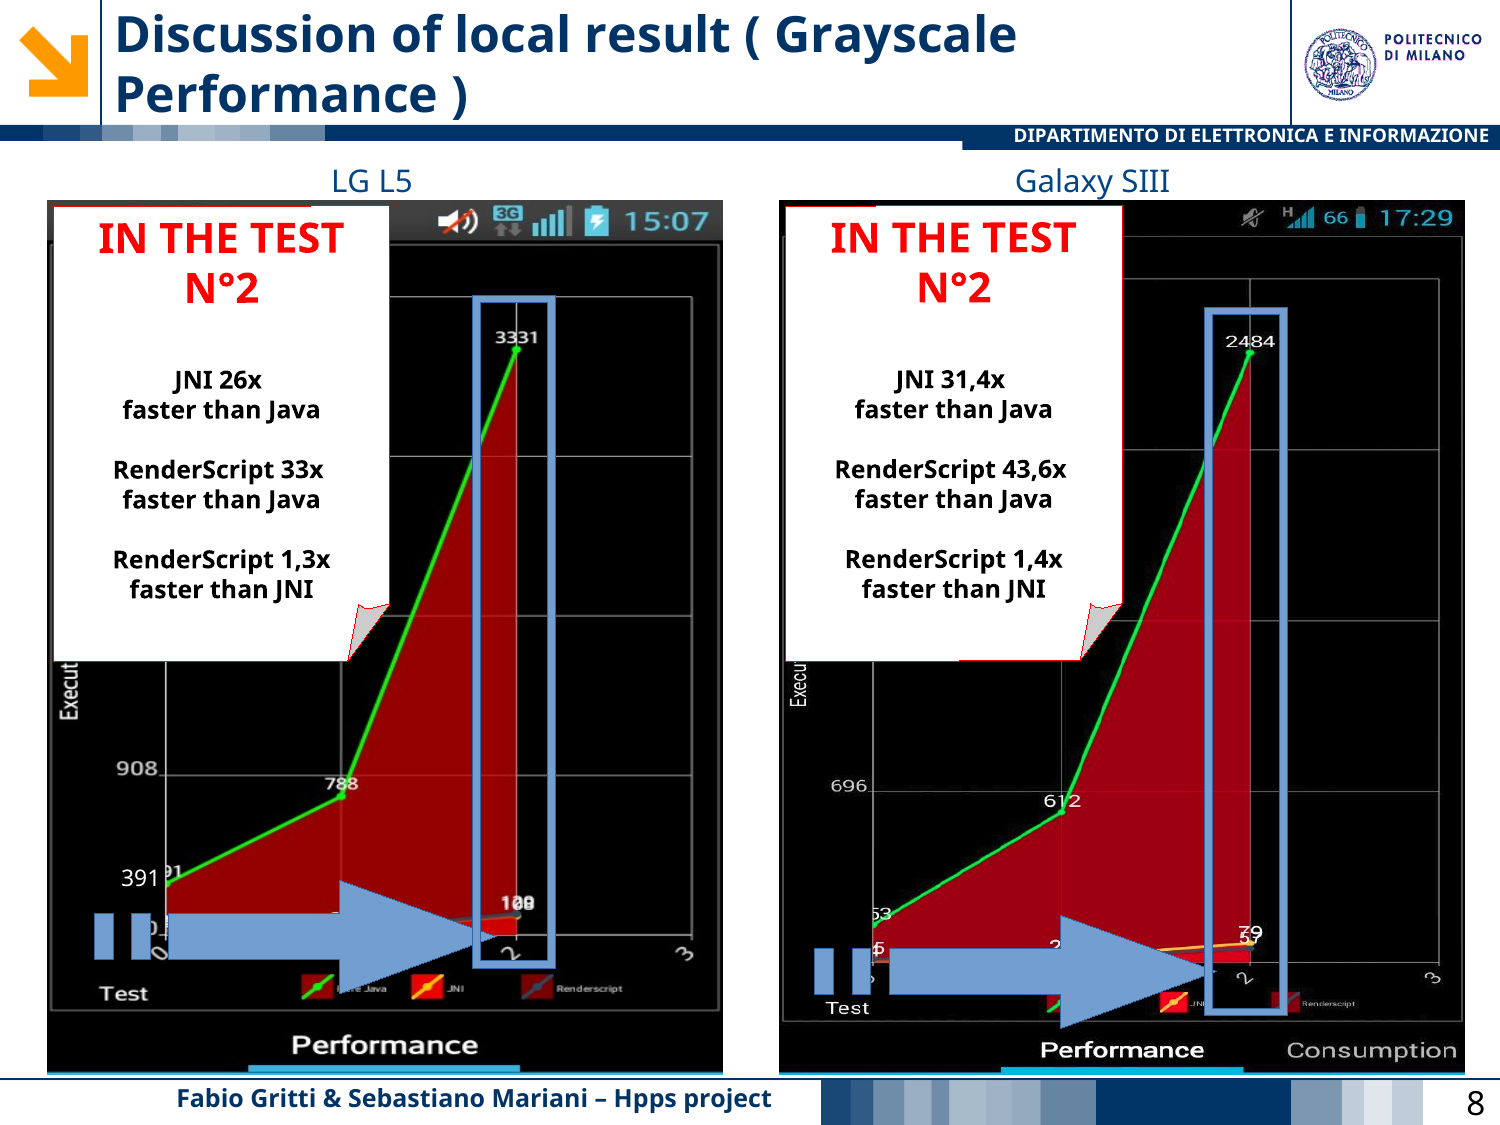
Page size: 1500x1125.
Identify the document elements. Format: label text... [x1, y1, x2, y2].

title Discussion of local result ( Grayscale Performance ) [99, 0, 1275, 133]
picture [47, 200, 723, 1075]
text_box [852, 948, 871, 995]
picture [1452, 131, 1459, 137]
picture [0, 0, 1015, 141]
picture [788, 1078, 1187, 1125]
text_box <numero> [1187, 1074, 1500, 1125]
picture [1216, 133, 1226, 137]
picture [779, 200, 1465, 1075]
text_box LG L5 [23, 153, 721, 880]
text_box [131, 913, 151, 960]
text_box Fabio Gritti & Sebastiano Mariani – Hpps project [0, 1074, 788, 1125]
picture [1275, 0, 1500, 137]
text_box 391 [106, 855, 181, 898]
text_box Galaxy SIII [744, 153, 1441, 730]
picture [1376, 131, 1383, 137]
text_box [168, 295, 556, 994]
text_box [889, 307, 1288, 1029]
text_box IN THE TEST N°2 JNI 26x faster than Java RenderScript 33x faster than Java RenderScript 1,3x faster than JNI [53, 205, 390, 662]
text_box [814, 948, 834, 995]
text_box [94, 913, 114, 960]
text_box IN THE TEST N°2 JNI 31,4x faster than Java RenderScript 43,6x faster than Java RenderScript 1,4x faster than JNI [785, 205, 1123, 662]
